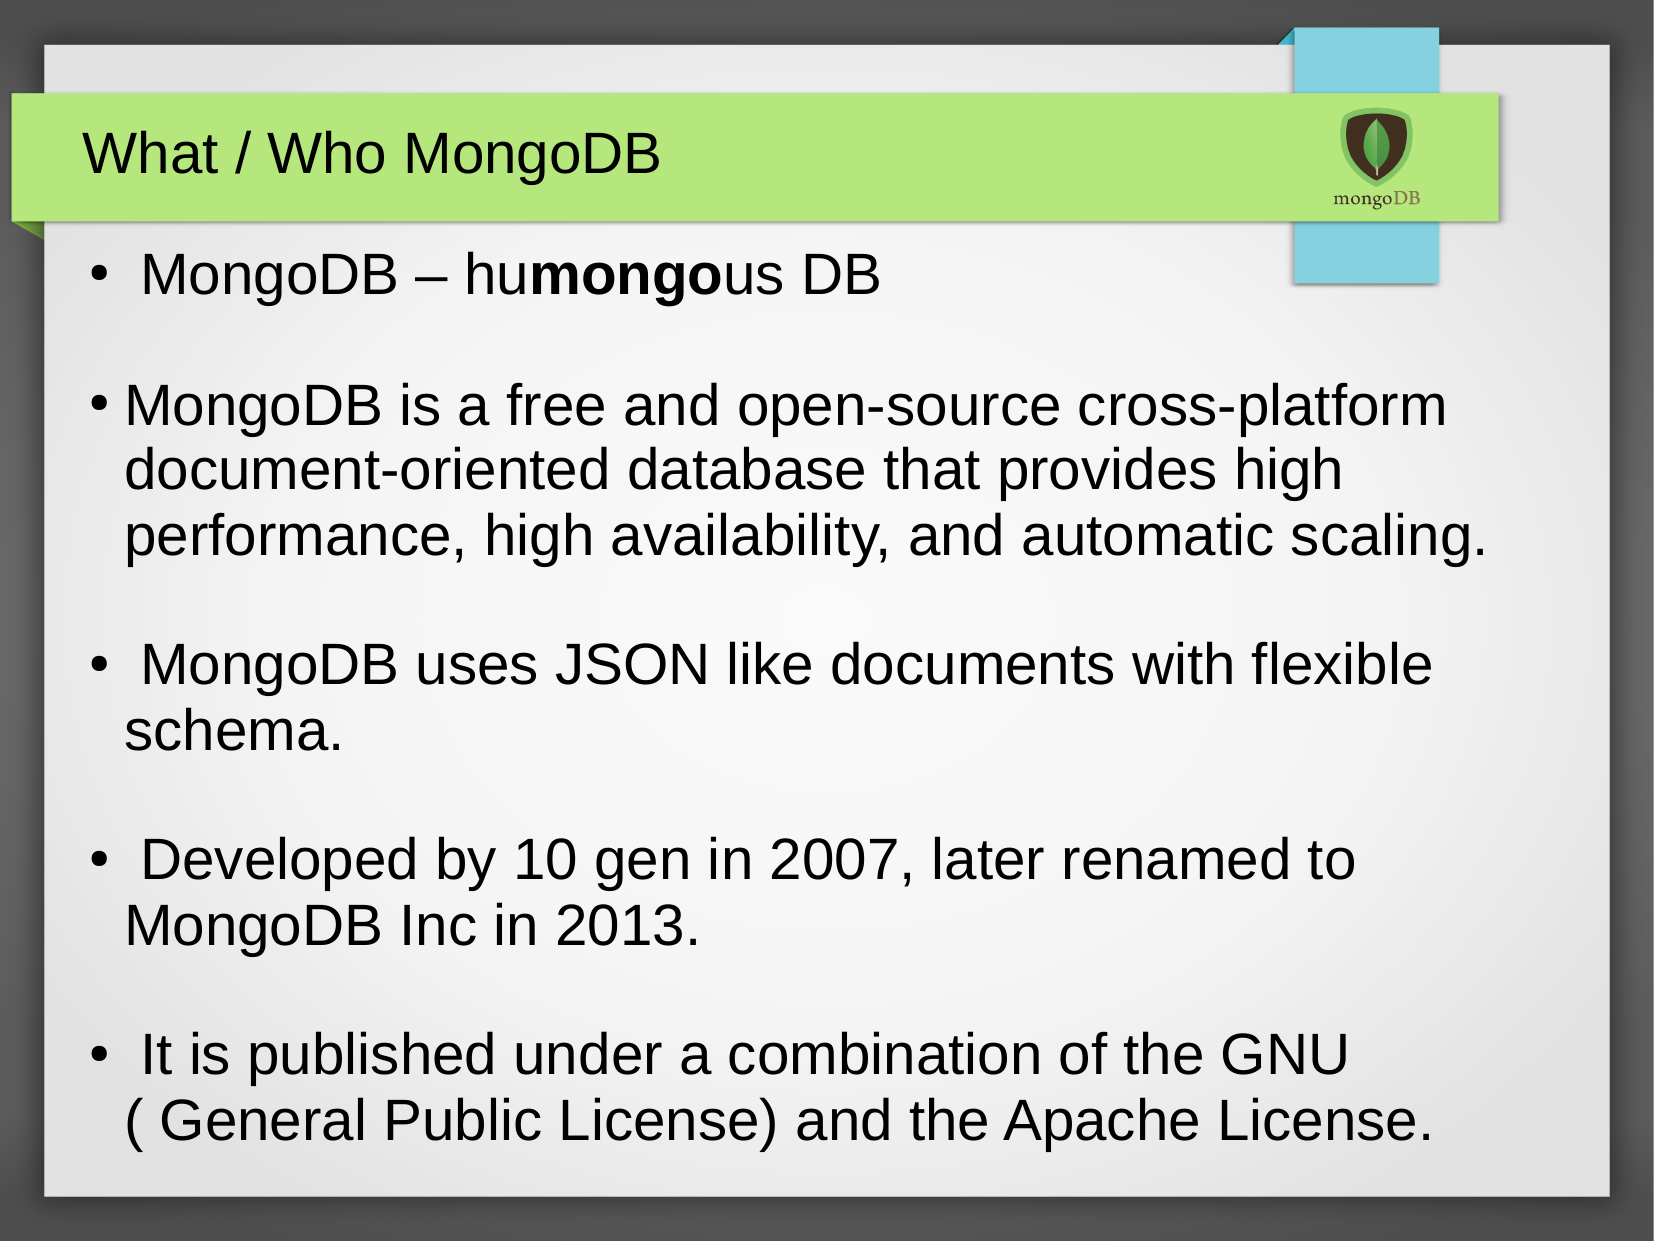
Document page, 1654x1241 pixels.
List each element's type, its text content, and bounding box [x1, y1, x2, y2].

title What / Who MongoDB [82, 94, 1264, 213]
subtitle MongoDB – humongous DB MongoDB is a free and open-source cross-platform document-oriented database that provides high performance, high availability, and automatic scaling. MongoDB uses JSON like documents with flexible schema. Developed by 10 gen in 2007, later renamed to MongoDB Inc in 2013. It is published under a combination of the GNU ( General Public License) and the Apache License. [82, 242, 1571, 1153]
picture [0, 0, 1654, 1241]
